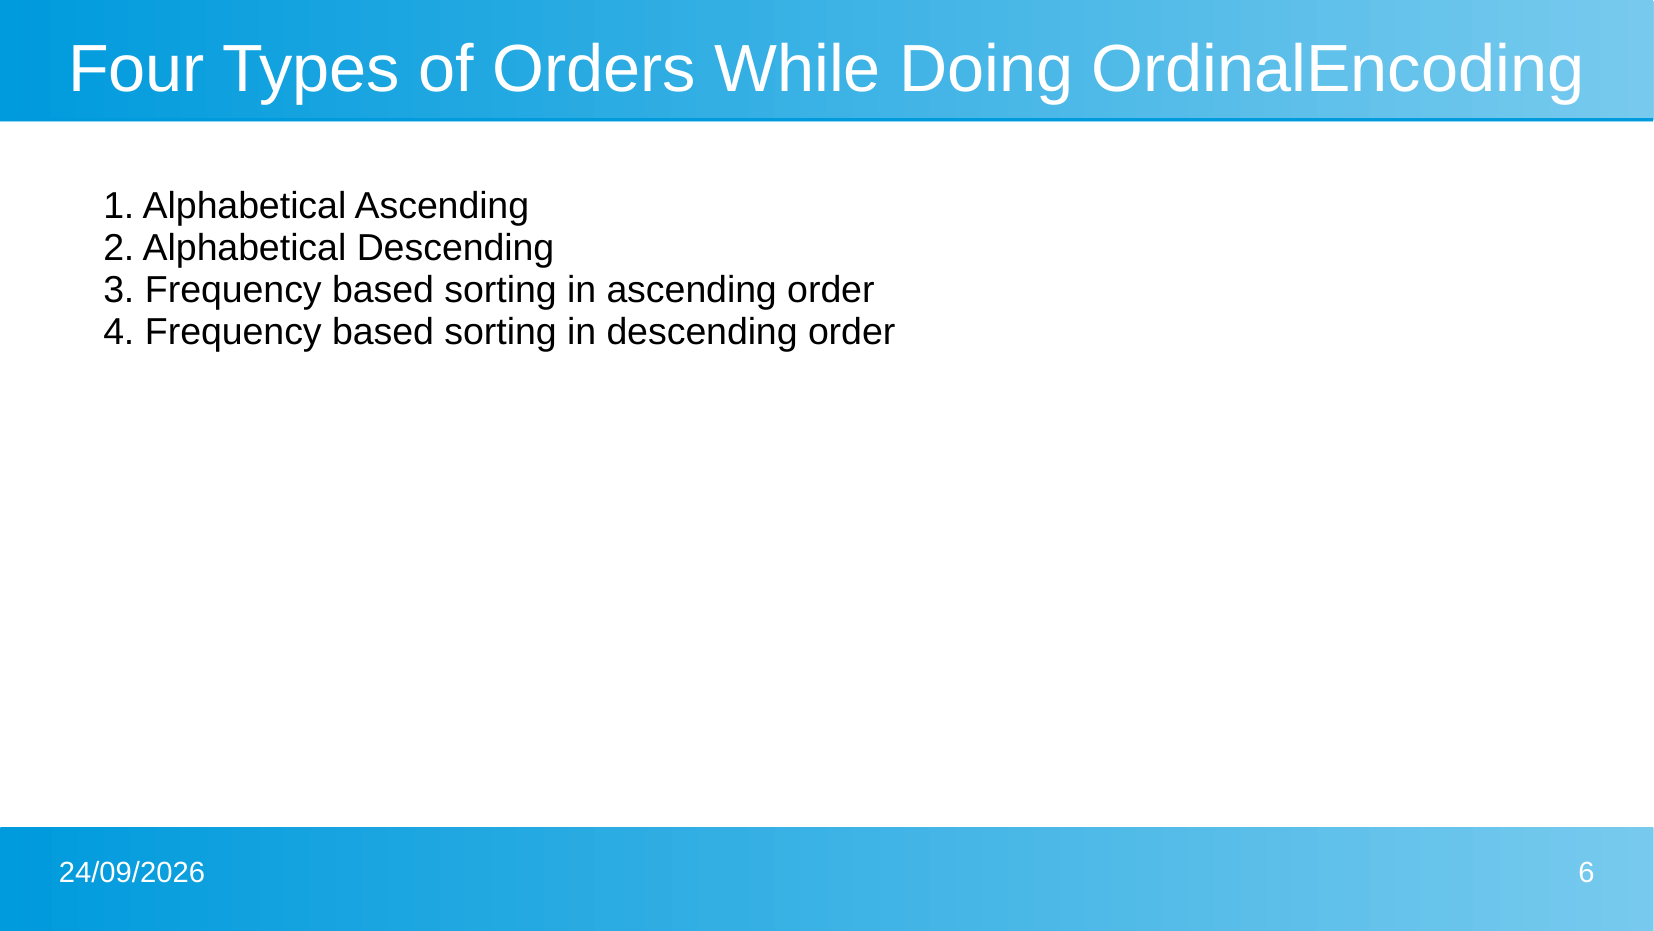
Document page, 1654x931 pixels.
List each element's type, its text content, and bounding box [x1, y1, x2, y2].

text_box 1. Alphabetical Ascending 2. Alphabetical Descending 3. Frequency based sorting in ascending order 4. Frequency based sorting in descending order [88, 177, 1477, 360]
title Four Types of Orders While Doing OrdinalEncoding [59, 29, 1595, 108]
